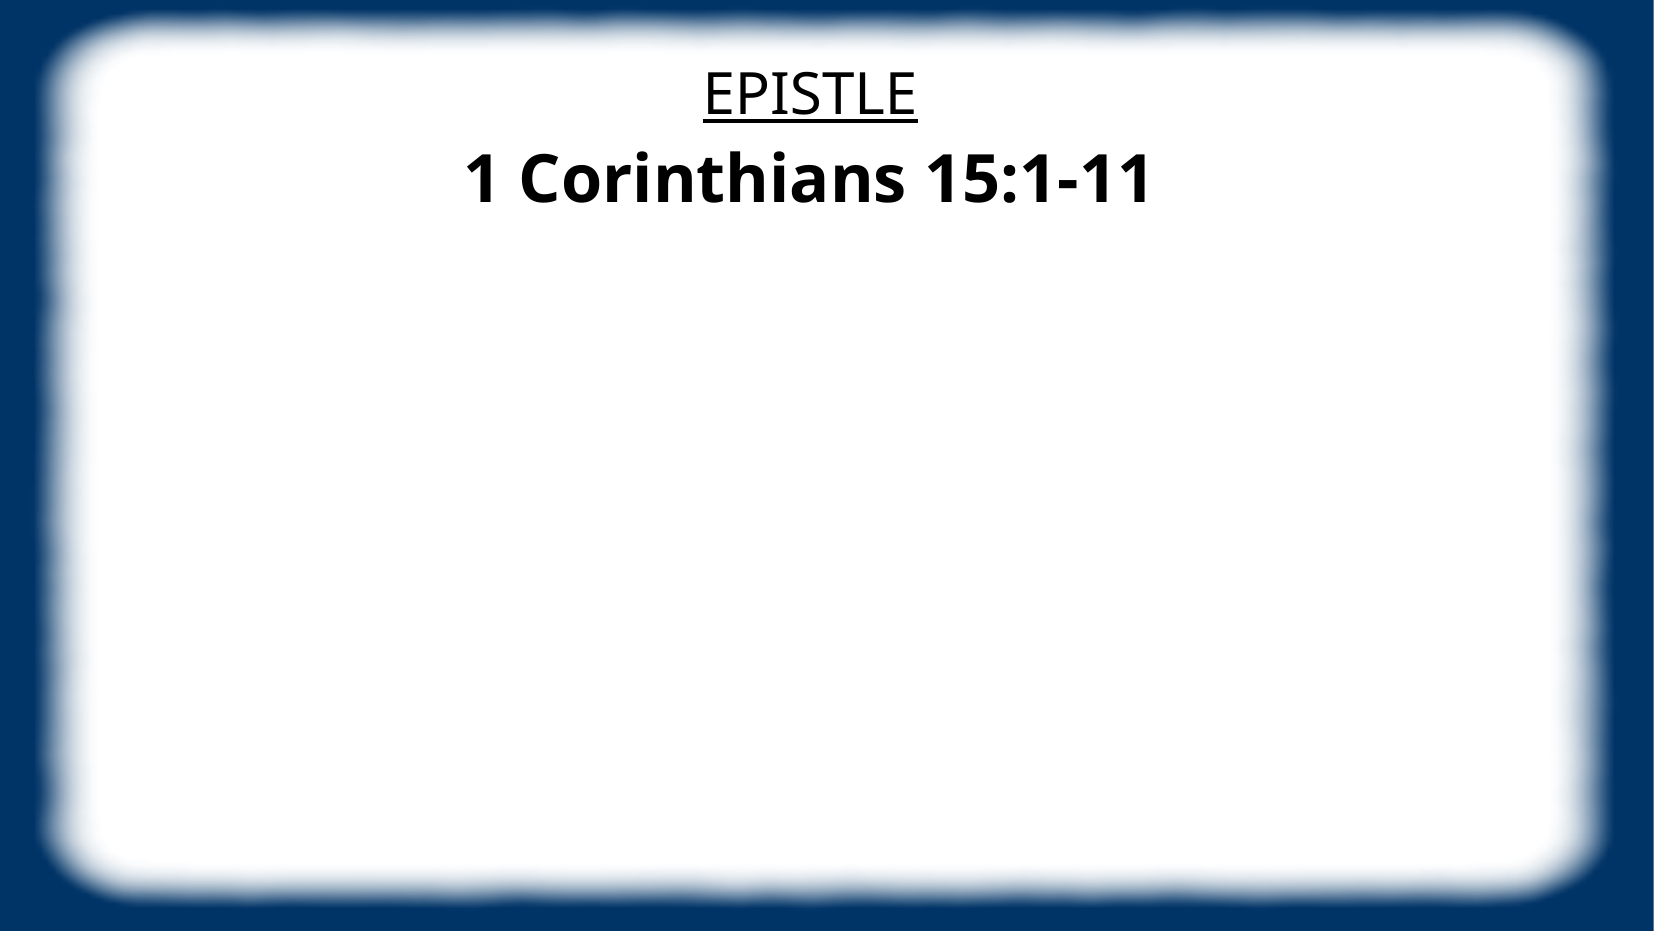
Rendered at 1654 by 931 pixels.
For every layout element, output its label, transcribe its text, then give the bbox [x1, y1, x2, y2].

text_box EPISTLE 1 Corinthians 15:1-11 [150, 45, 1471, 226]
picture [0, 0, 1654, 931]
